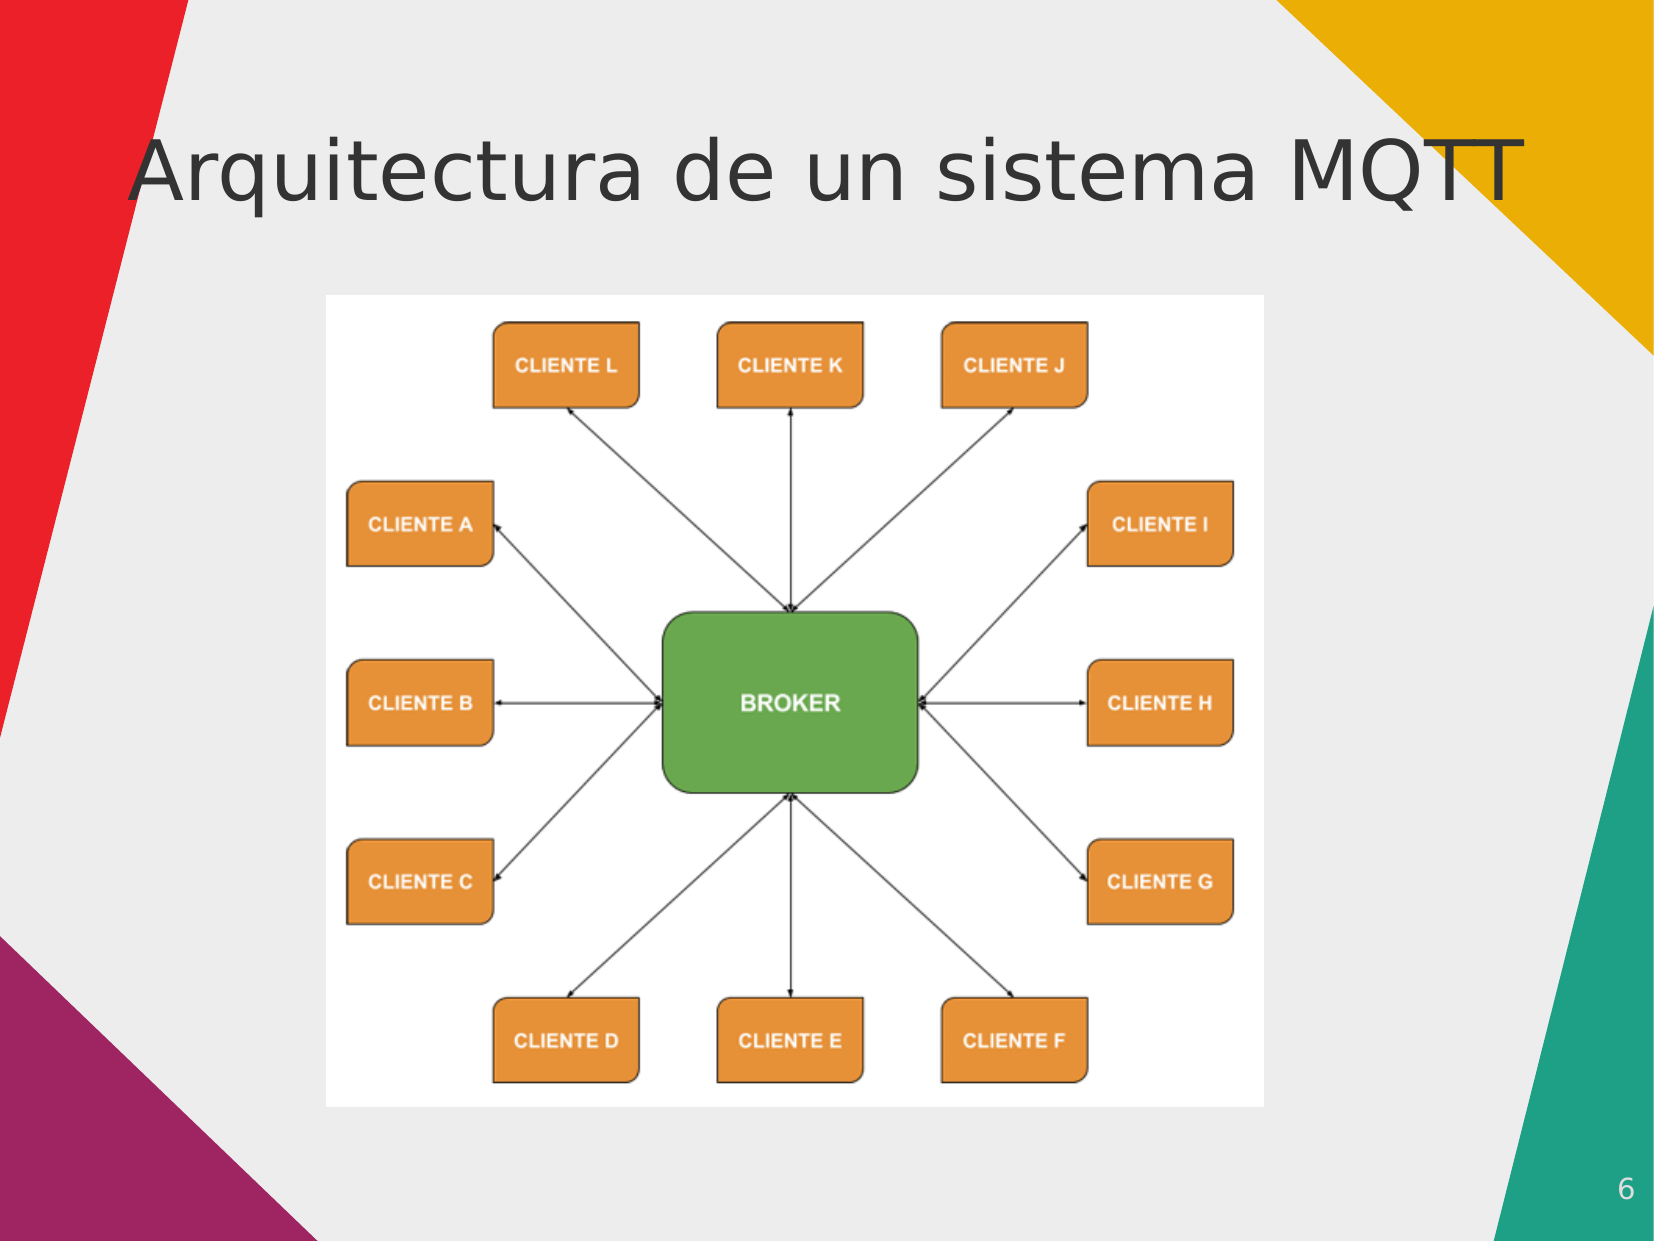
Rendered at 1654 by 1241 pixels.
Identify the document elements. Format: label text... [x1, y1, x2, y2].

picture [326, 295, 1264, 1107]
title Arquitectura de un sistema MQTT [114, 73, 1539, 271]
